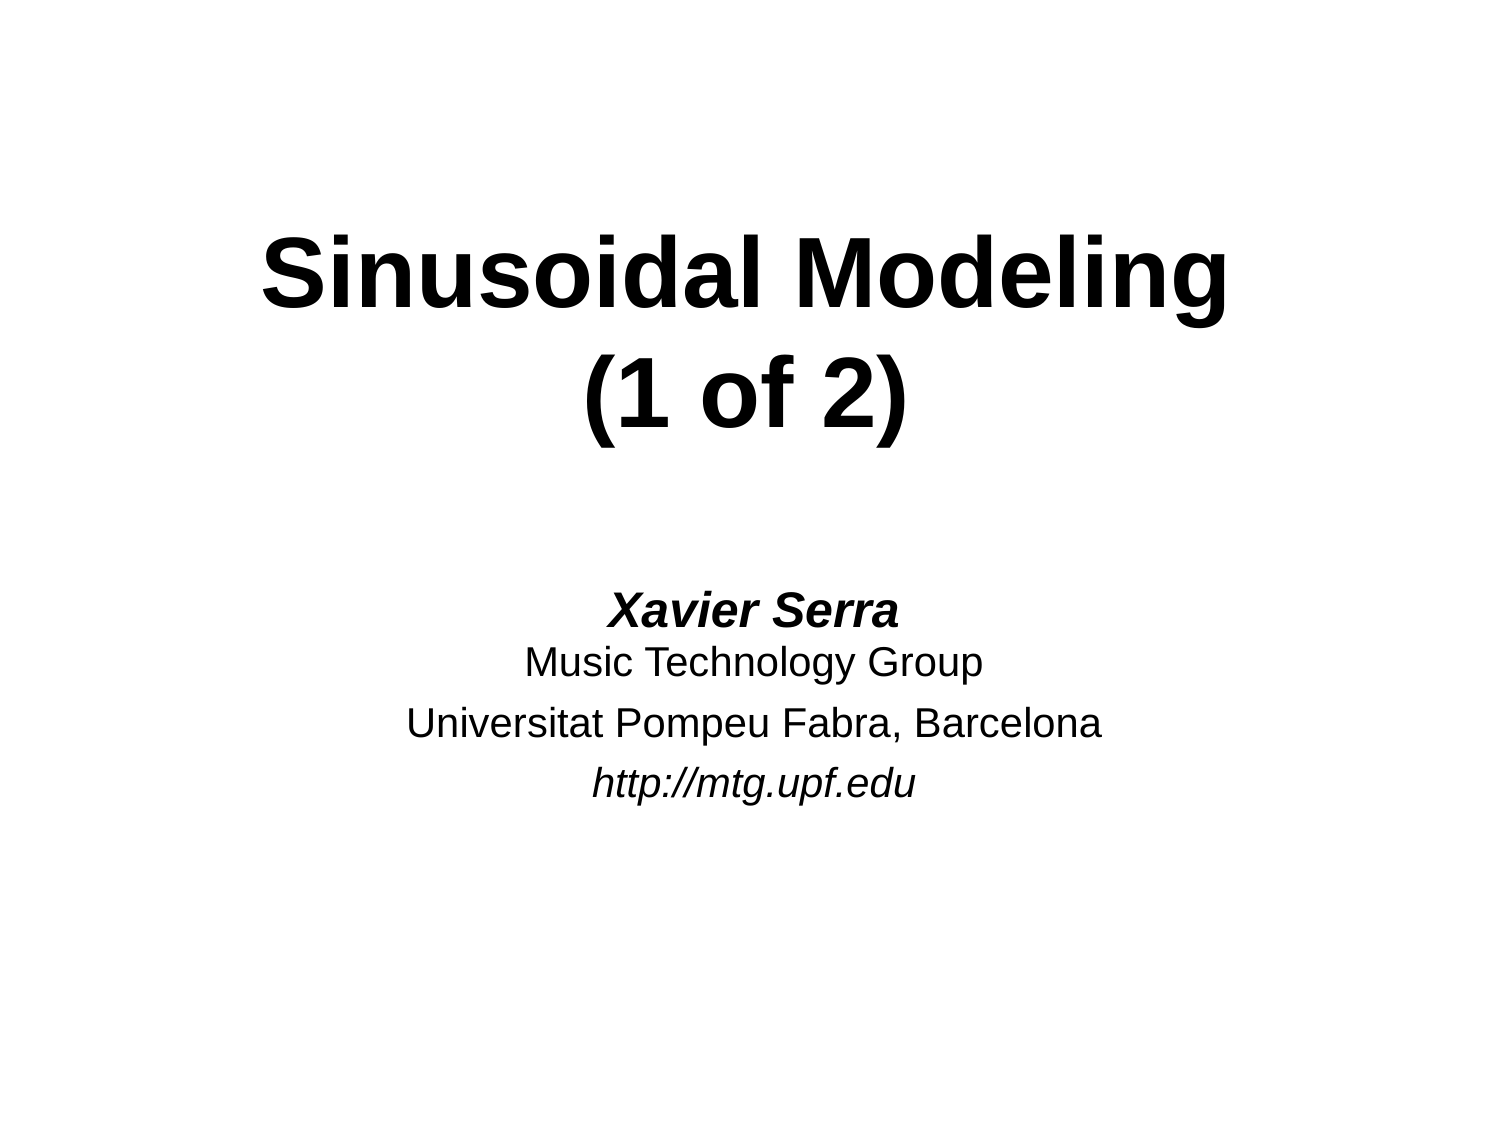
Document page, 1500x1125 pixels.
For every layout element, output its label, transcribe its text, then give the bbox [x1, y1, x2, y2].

title Sinusoidal Modeling (1 of 2) [143, 82, 1350, 572]
text_box Xavier Serra Music Technology Group Universitat Pompeu Fabra, Barcelona http://mtg.upf.edu [340, 574, 1169, 874]
